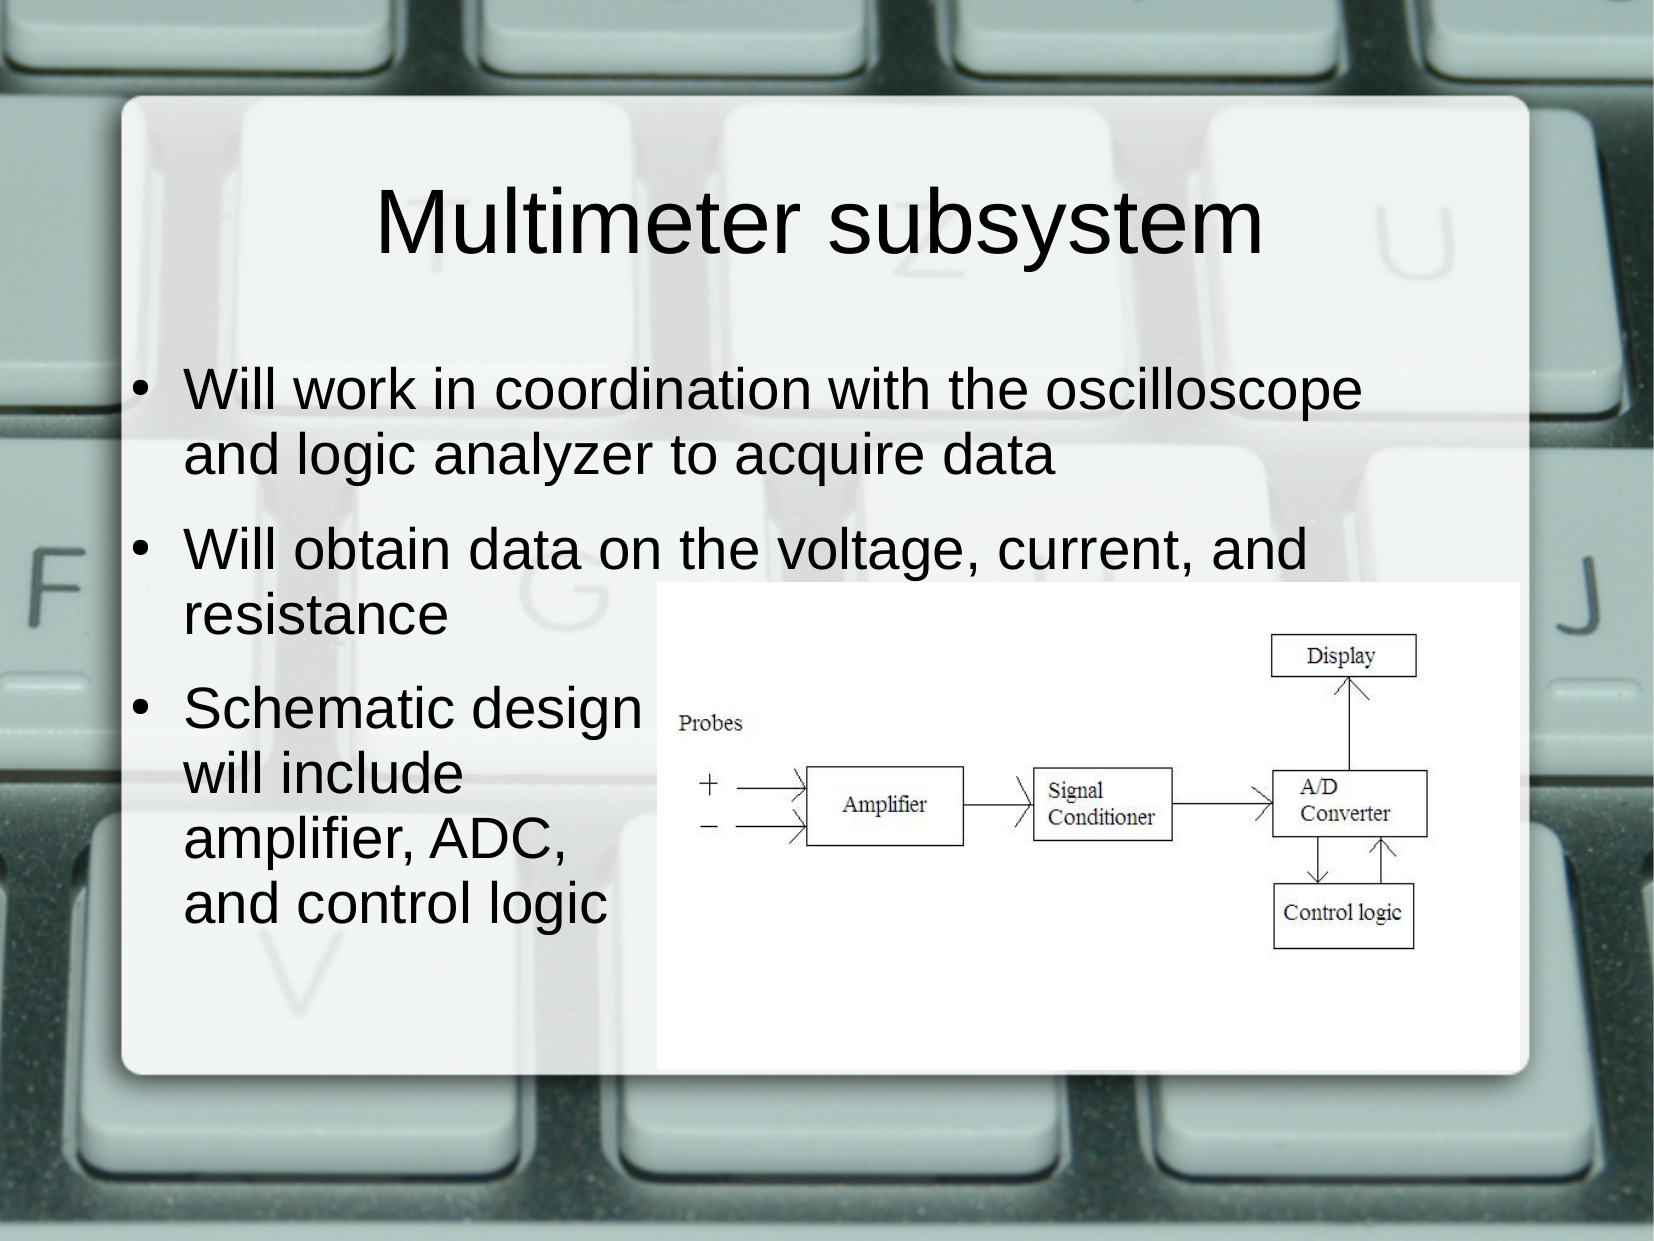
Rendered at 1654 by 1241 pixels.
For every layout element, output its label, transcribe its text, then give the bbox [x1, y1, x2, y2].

title Multimeter subsystem [135, 117, 1506, 325]
list Will work in coordination with the oscilloscope and logic analyzer to acquire data Will obtain data on the voltage, current, and resistance Schematic design will include amplifier, ADC, and control logic [112, 262, 1471, 972]
picture [0, 0, 1654, 1241]
